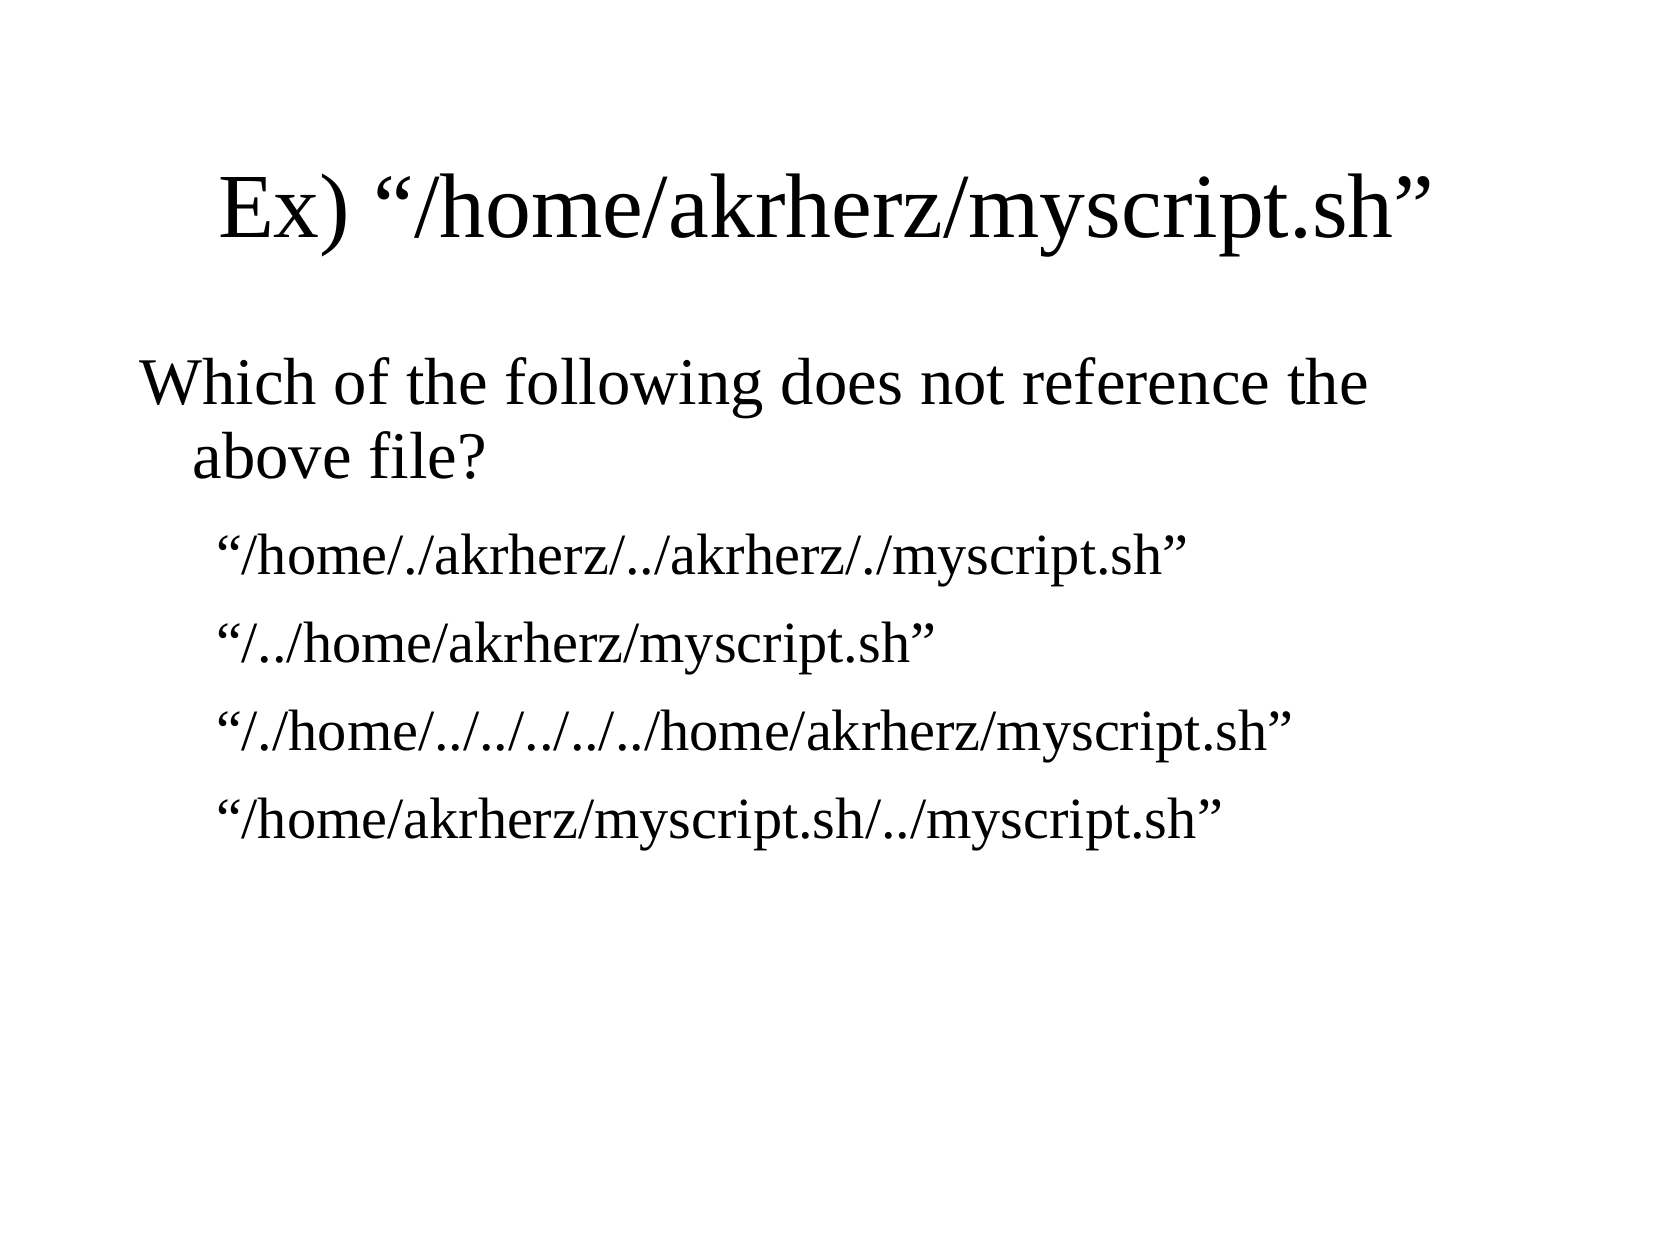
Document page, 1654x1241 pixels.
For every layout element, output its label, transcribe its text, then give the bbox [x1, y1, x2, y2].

title Ex) “/home/akrherz/myscript.sh” [121, 102, 1534, 311]
list Which of the following does not reference the above file? “/home/./akrherz/../akrherz/./myscript.sh” “/../home/akrherz/myscript.sh” “/./home/../../../../../home/akrherz/myscript.sh” “/home/akrherz/myscript.sh/../myscript.sh” [121, 344, 1534, 1127]
